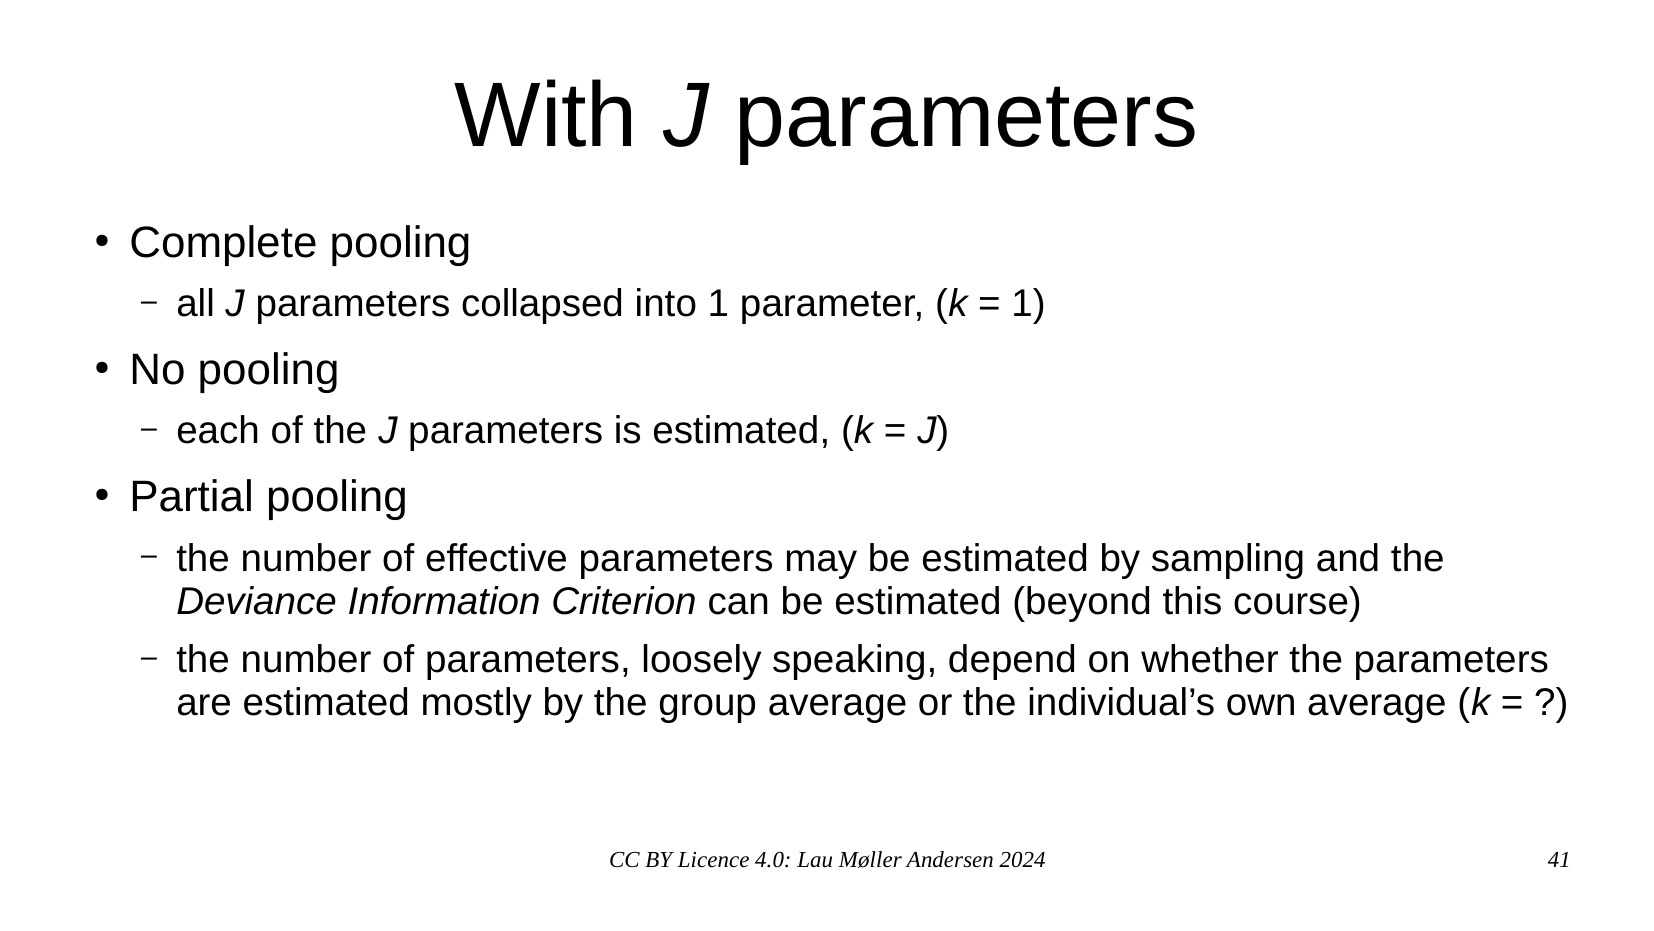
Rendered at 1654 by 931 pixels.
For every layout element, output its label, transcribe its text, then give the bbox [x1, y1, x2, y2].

title With J parameters [82, 37, 1571, 193]
list Complete pooling all J parameters collapsed into 1 parameter, (k = 1) No pooling each of the J parameters is estimated, (k = J) Partial pooling the number of effective parameters may be estimated by sampling and the Deviance Information Criterion can be estimated (beyond this course) the number of parameters, loosely speaking, depend on whether the parameters are estimated mostly by the group average or the individual’s own average (k = ?) [82, 217, 1571, 758]
